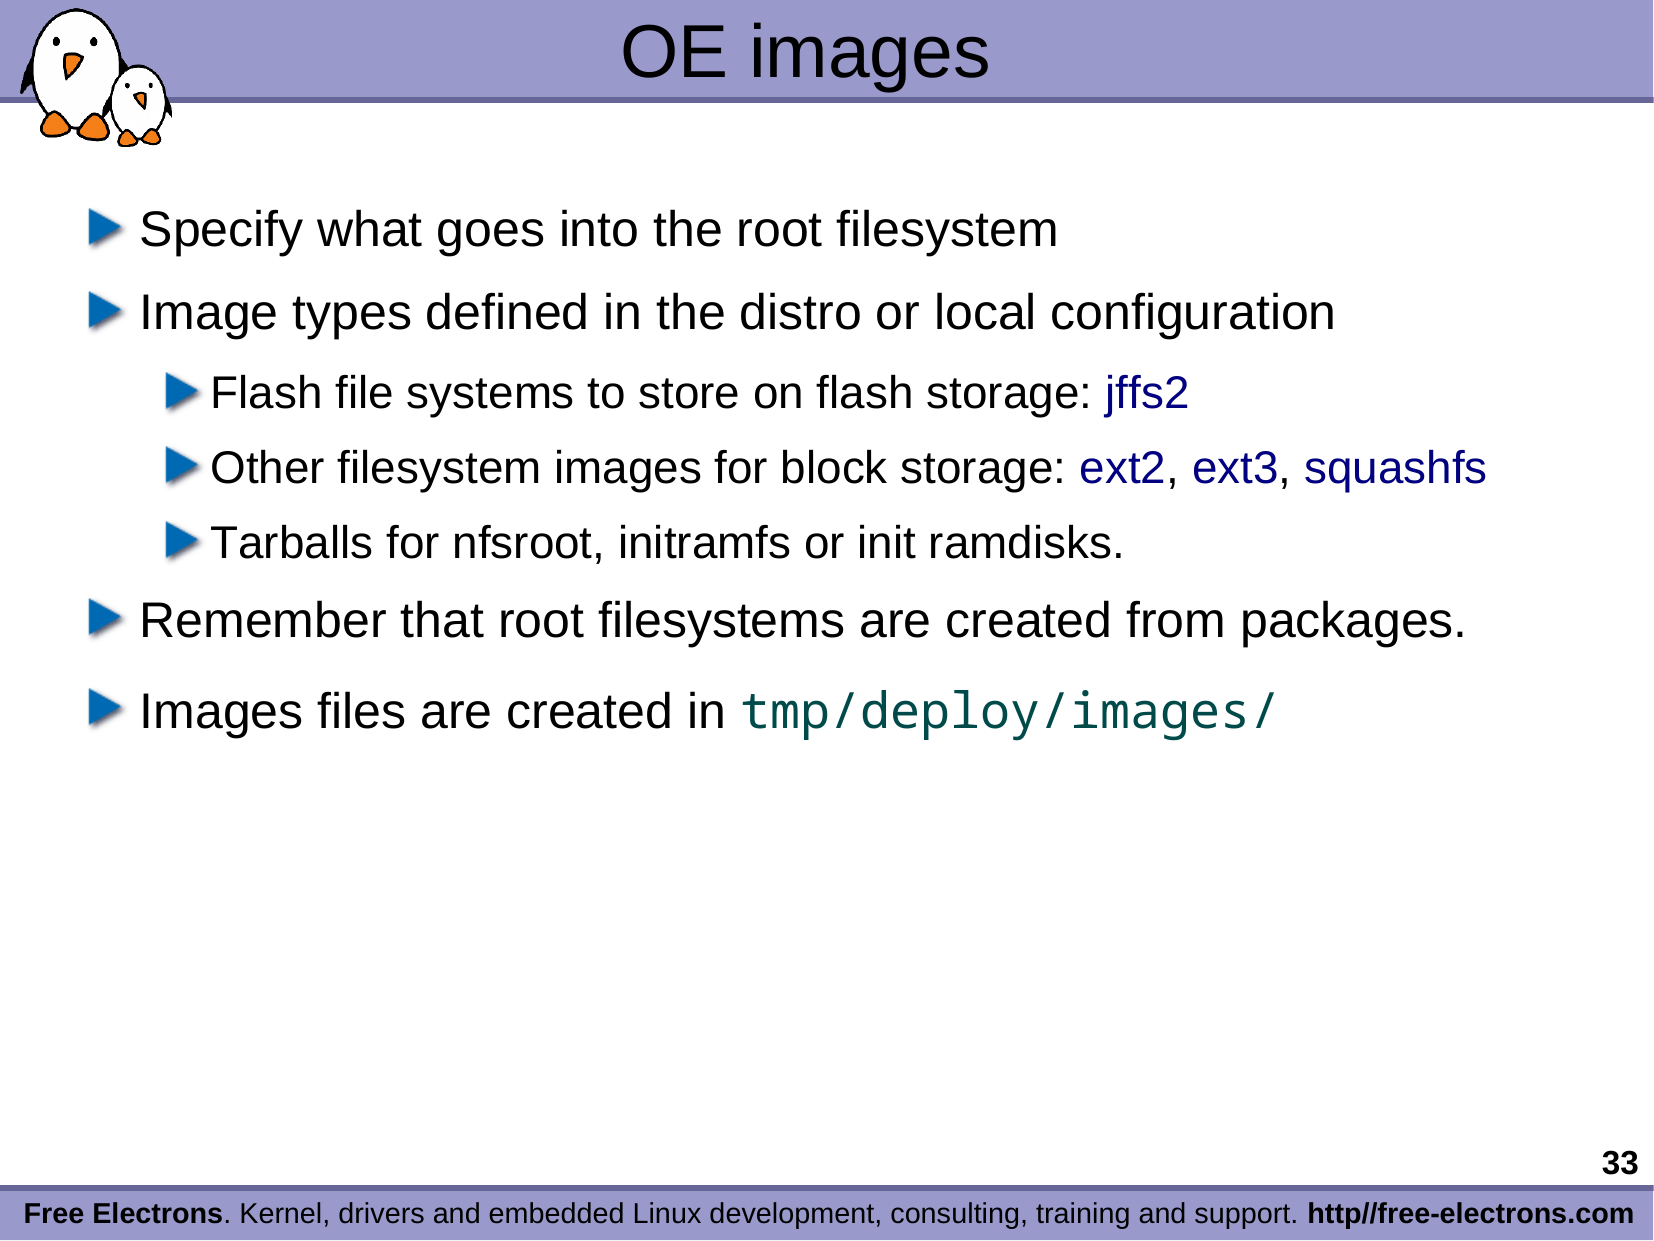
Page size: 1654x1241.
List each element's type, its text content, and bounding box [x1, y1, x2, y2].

picture [20, 8, 172, 147]
title OE images [60, 0, 1551, 104]
list Specify what goes into the root filesystem Image types defined in the distro or local configuration Flash file systems to store on flash storage: jffs2 Other filesystem images for block storage: ext2, ext3, squashfs Tarballs for nfsroot, initramfs or init ramdisks. Remember that root filesystems are created from packages. Images files are created in tmp/deploy/images/ [68, 201, 1592, 1118]
